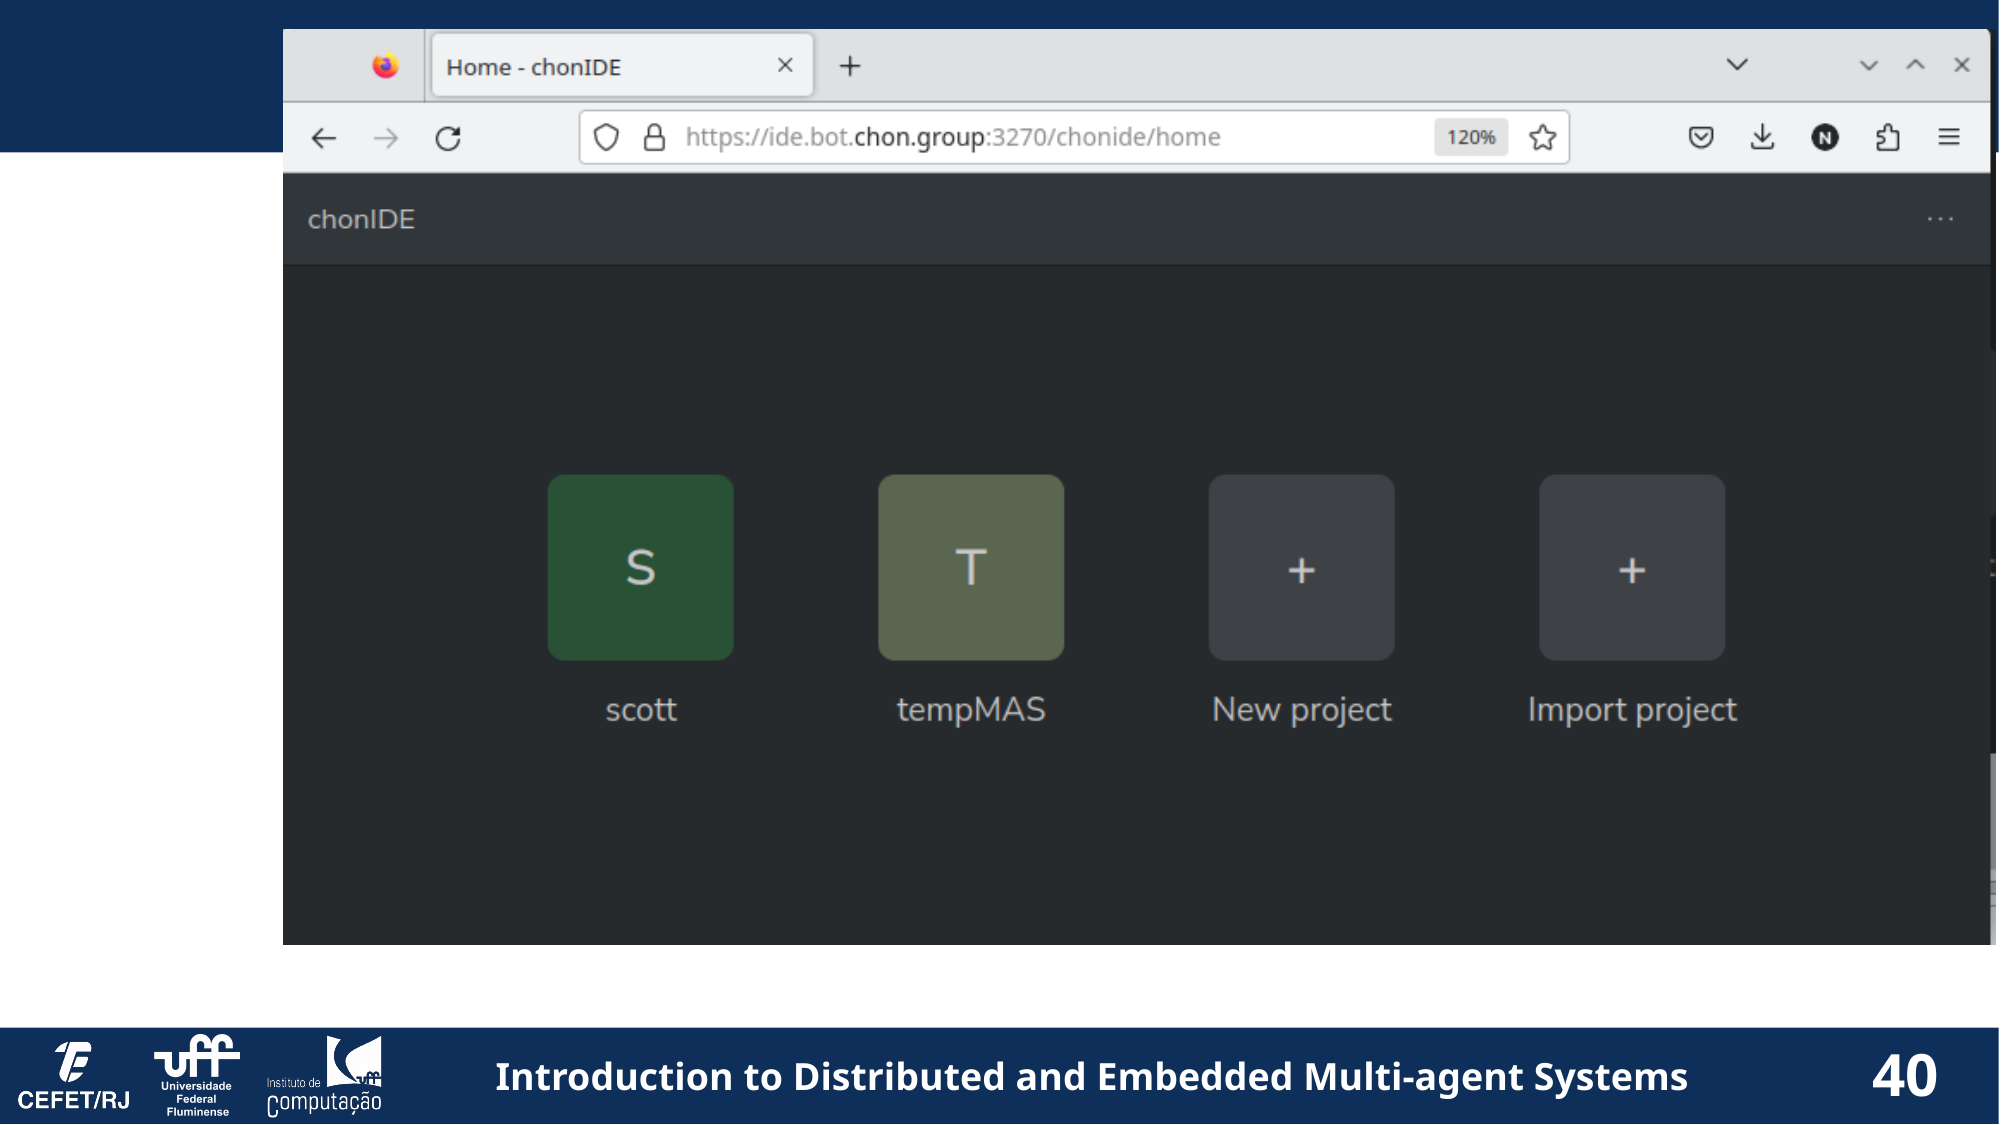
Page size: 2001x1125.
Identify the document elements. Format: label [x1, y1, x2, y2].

picture [265, 1033, 383, 1118]
picture [18, 1021, 129, 1125]
picture [153, 1033, 241, 1121]
picture [283, 29, 1996, 945]
